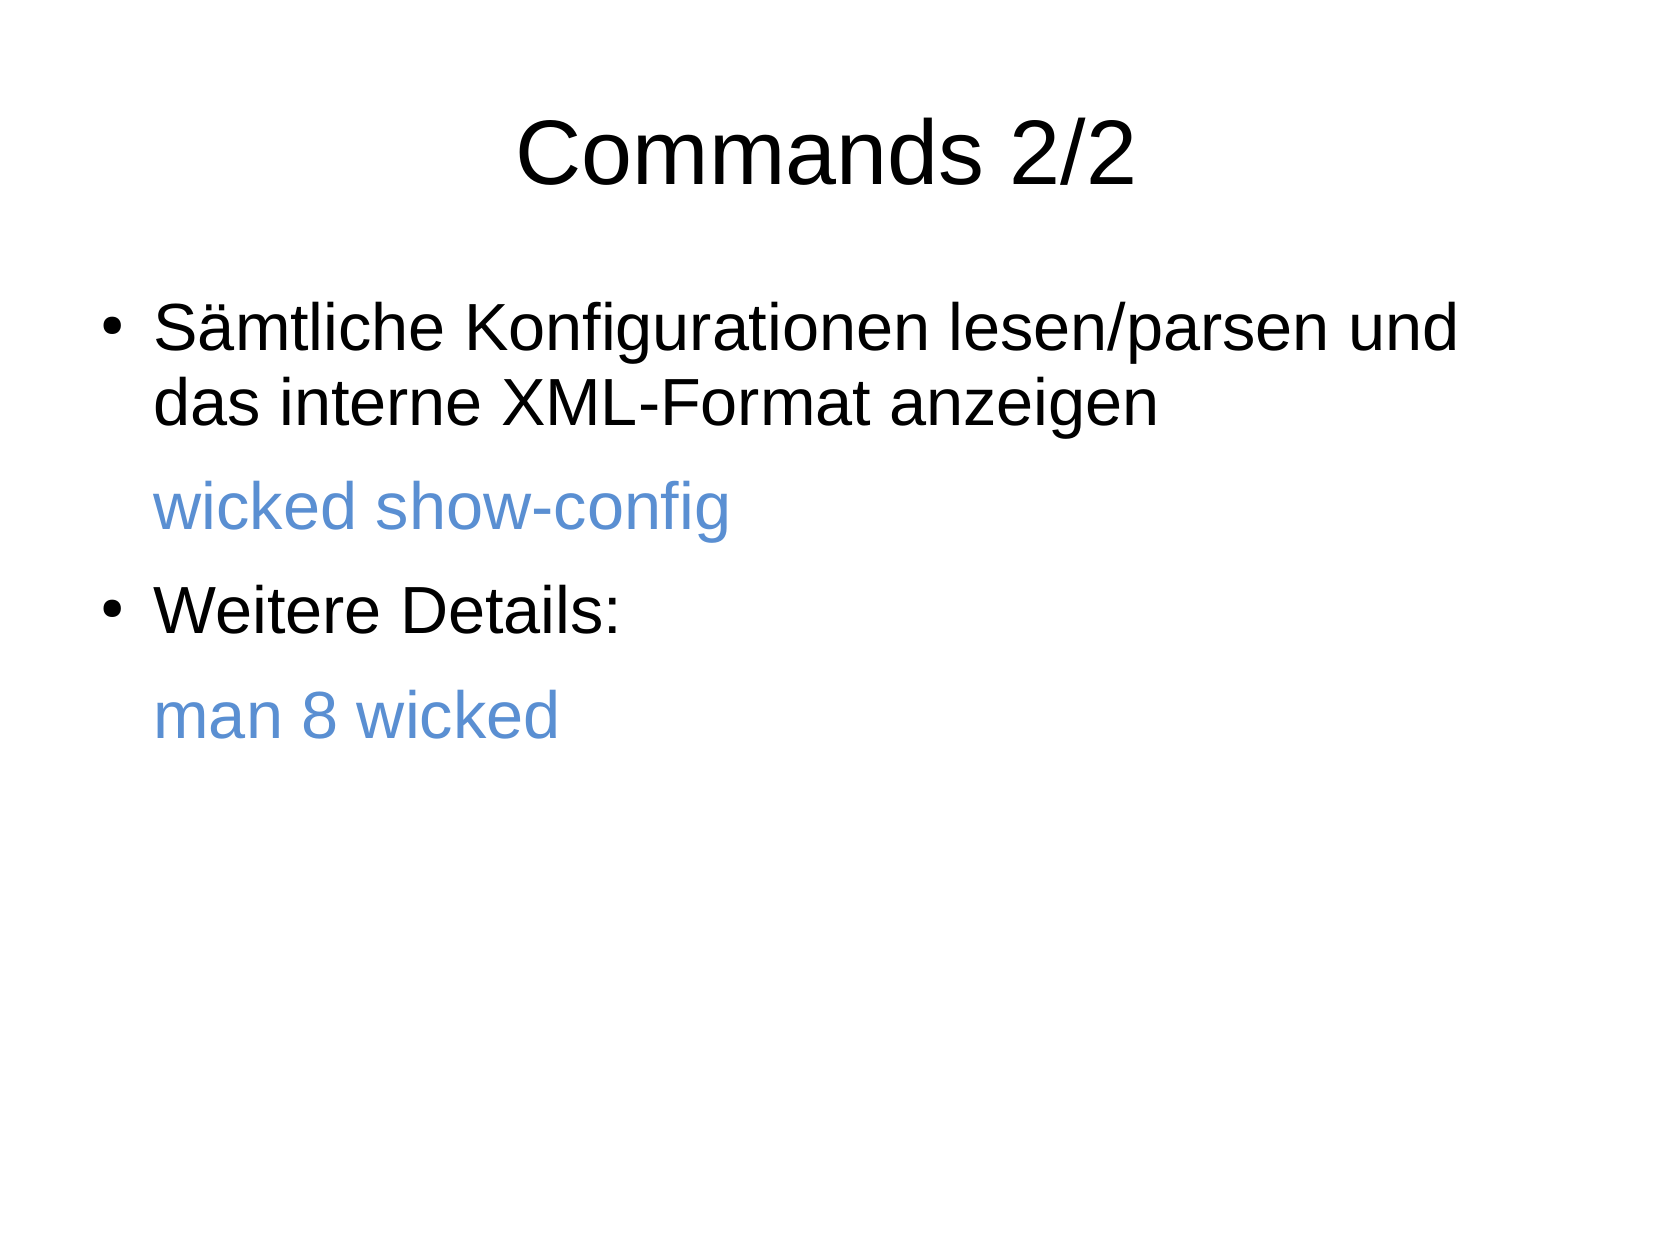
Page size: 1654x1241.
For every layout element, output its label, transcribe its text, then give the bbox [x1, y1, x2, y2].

title Commands 2/2 [82, 49, 1571, 257]
list Sämtliche Konfigurationen lesen/parsen und das interne XML-Format anzeigen wicked show-config Weitere Details: man 8 wicked [82, 290, 1571, 1010]
